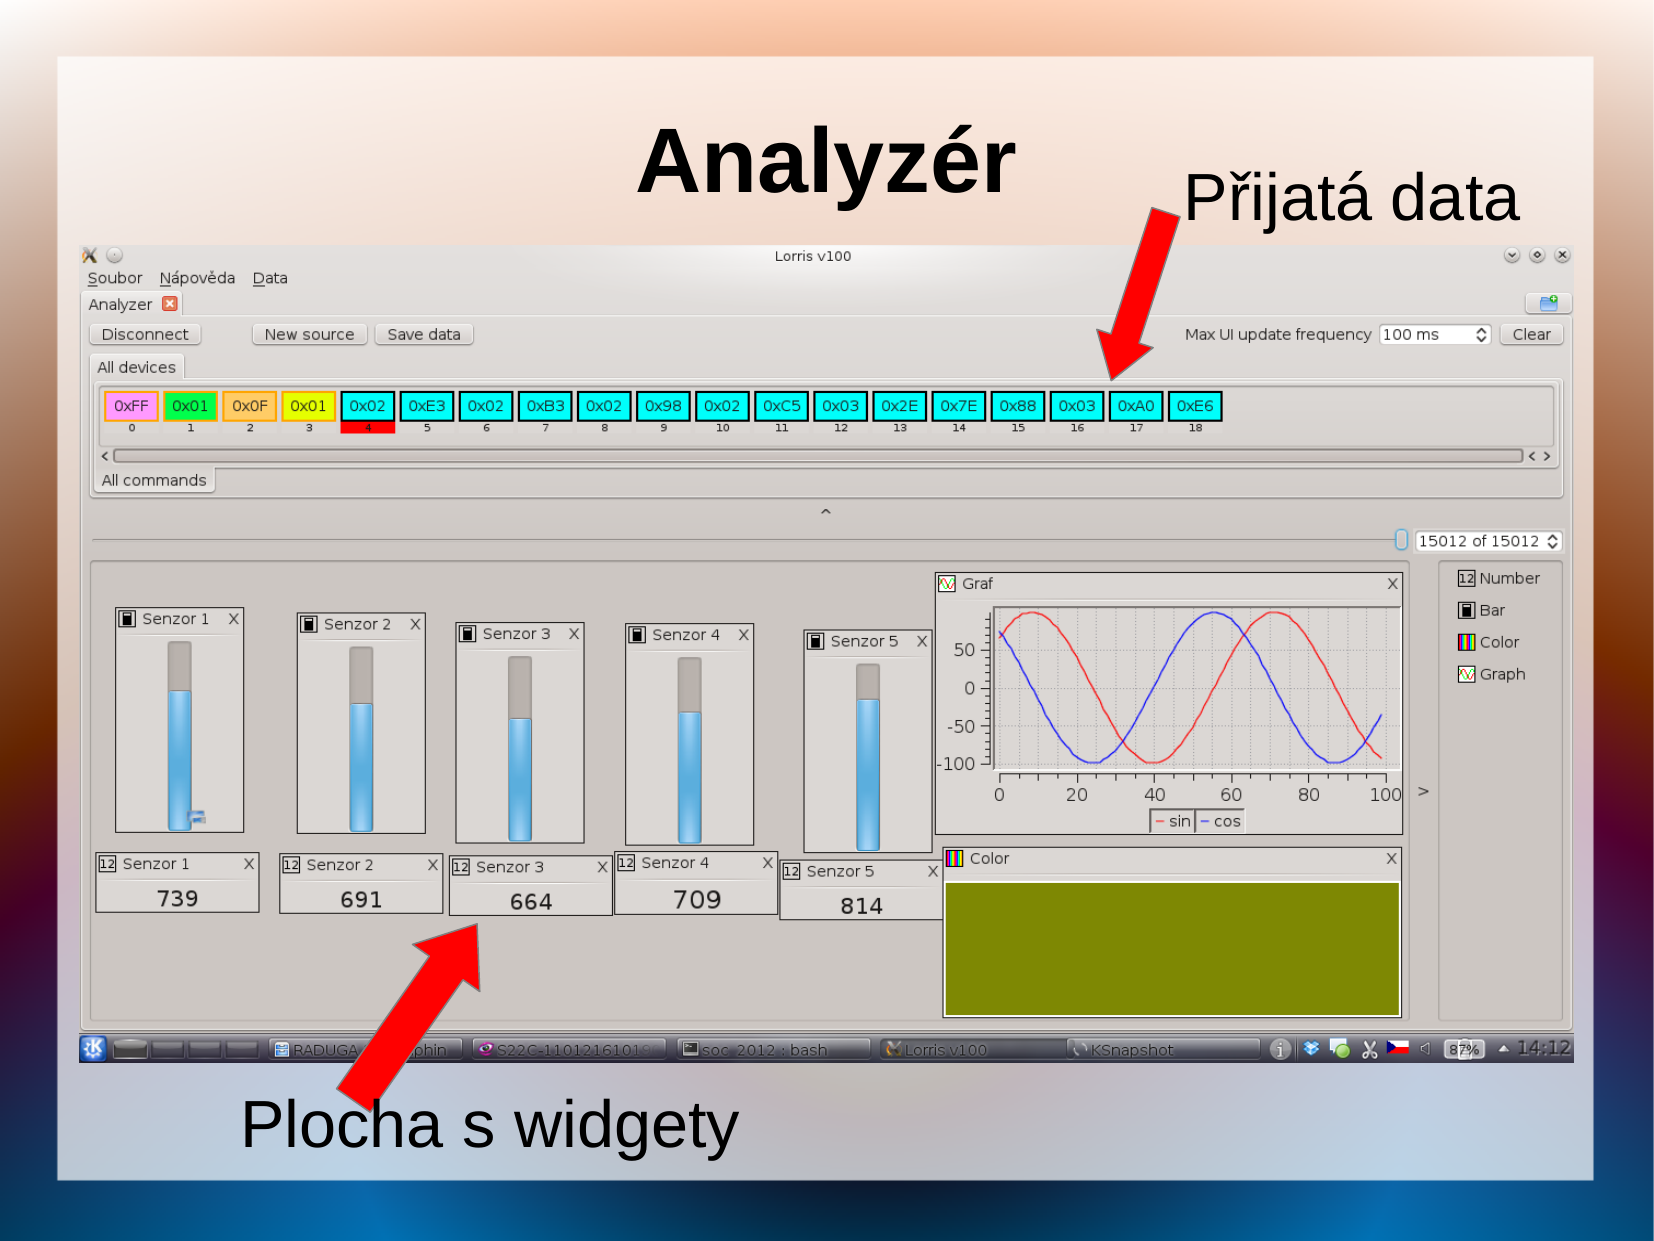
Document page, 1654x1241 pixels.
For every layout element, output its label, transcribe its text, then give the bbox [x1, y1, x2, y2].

text_box Plocha s widgety [225, 1080, 497, 1170]
picture [0, 0, 1654, 1241]
title Analyzér [82, 55, 1571, 245]
text_box Přijatá data [1169, 153, 1538, 243]
text_box [1096, 207, 1172, 381]
text_box [342, 923, 480, 1080]
